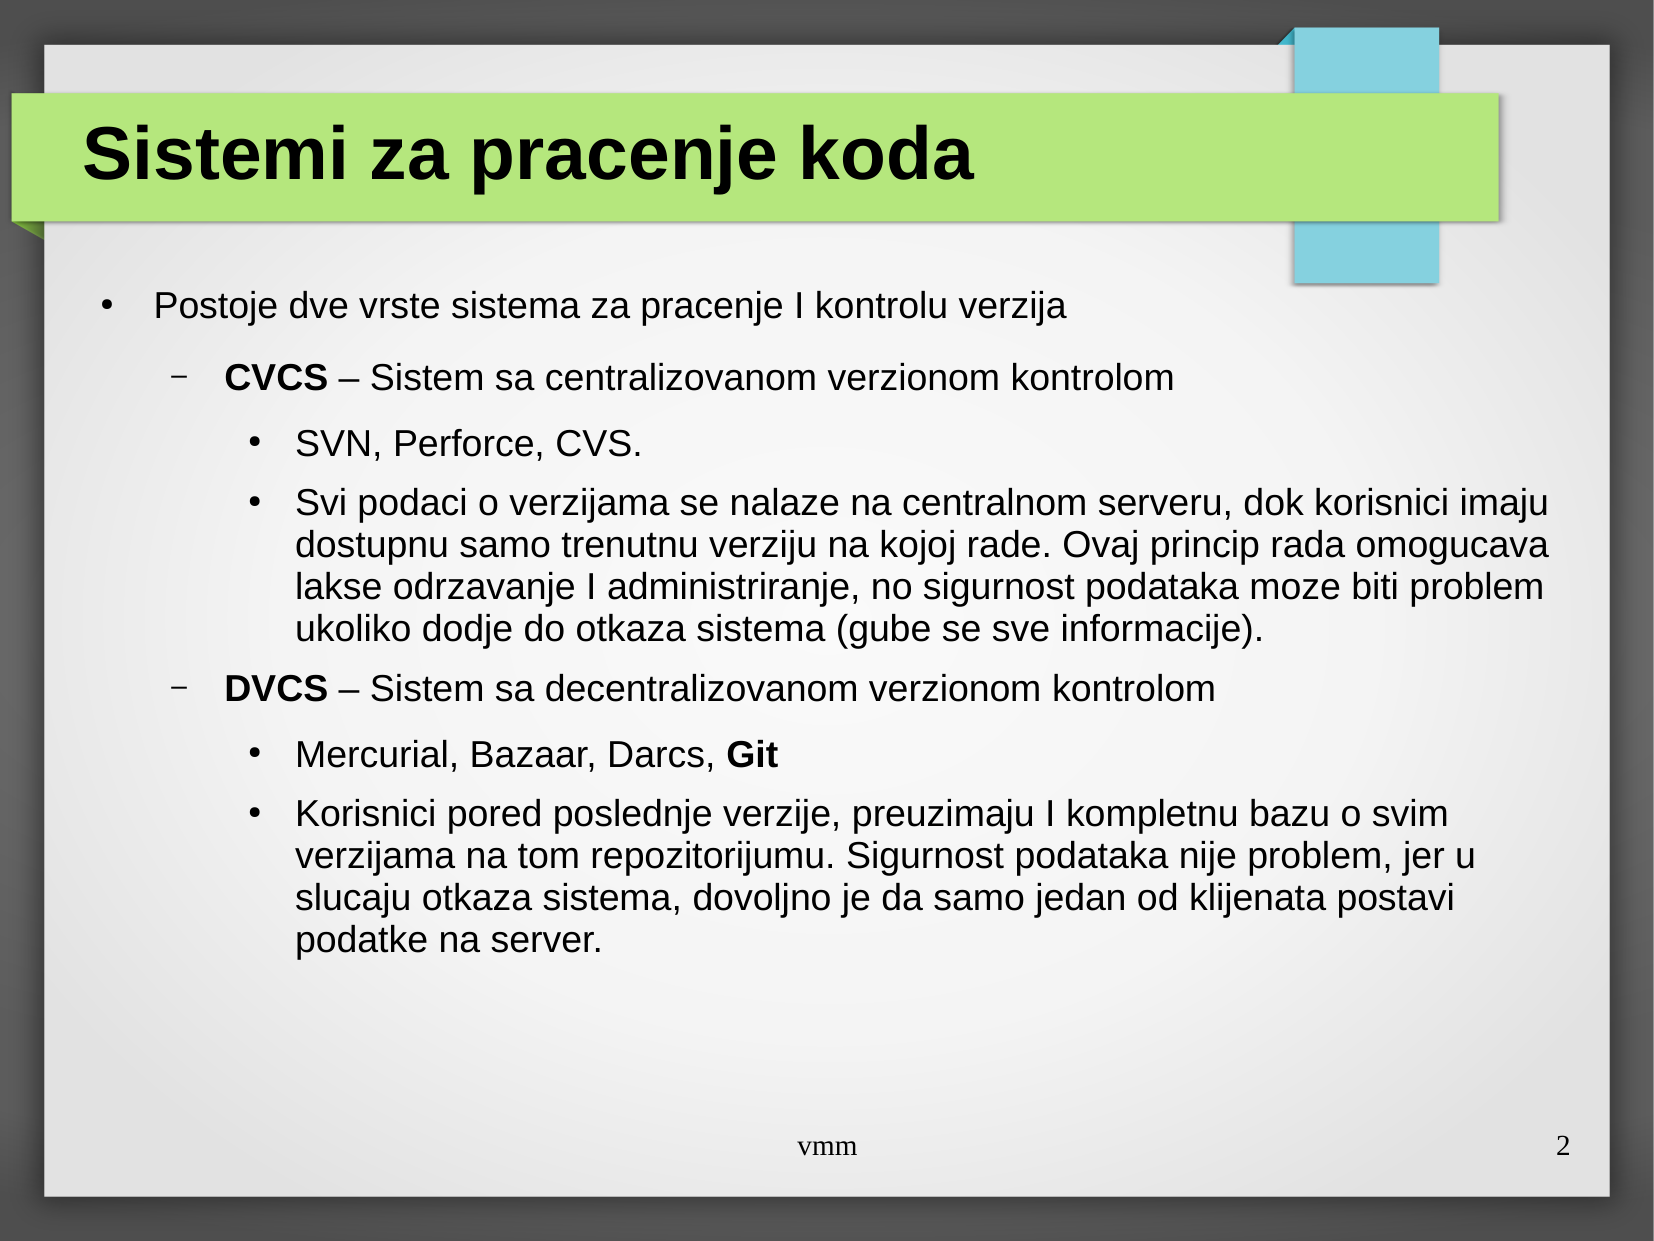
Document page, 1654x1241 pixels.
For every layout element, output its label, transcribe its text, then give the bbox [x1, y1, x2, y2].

title Sistemi za pracenje koda [82, 94, 1264, 213]
list Postoje dve vrste sistema za pracenje I kontrolu verzija CVCS – Sistem sa centralizovanom verzionom kontrolom SVN, Perforce, CVS. Svi podaci o verzijama se nalaze na centralnom serveru, dok korisnici imaju dostupnu samo trenutnu verziju na kojoj rade. Ovaj princip rada omogucava lakse odrzavanje I administriranje, no sigurnost podataka moze biti problem ukoliko dodje do otkaza sistema (gube se sve informacije). DVCS – Sistem sa decentralizovanom verzionom kontrolom Mercurial, Bazaar, Darcs, Git Korisnici pored poslednje verzije, preuzimaju I kompletnu bazu o svim verzijama na tom repozitorijumu. Sigurnost podataka nije problem, jer u slucaju otkaza sistema, dovoljno je da samo jedan od klijenata postavi podatke na server. [82, 285, 1571, 1126]
picture [0, 0, 1654, 1241]
